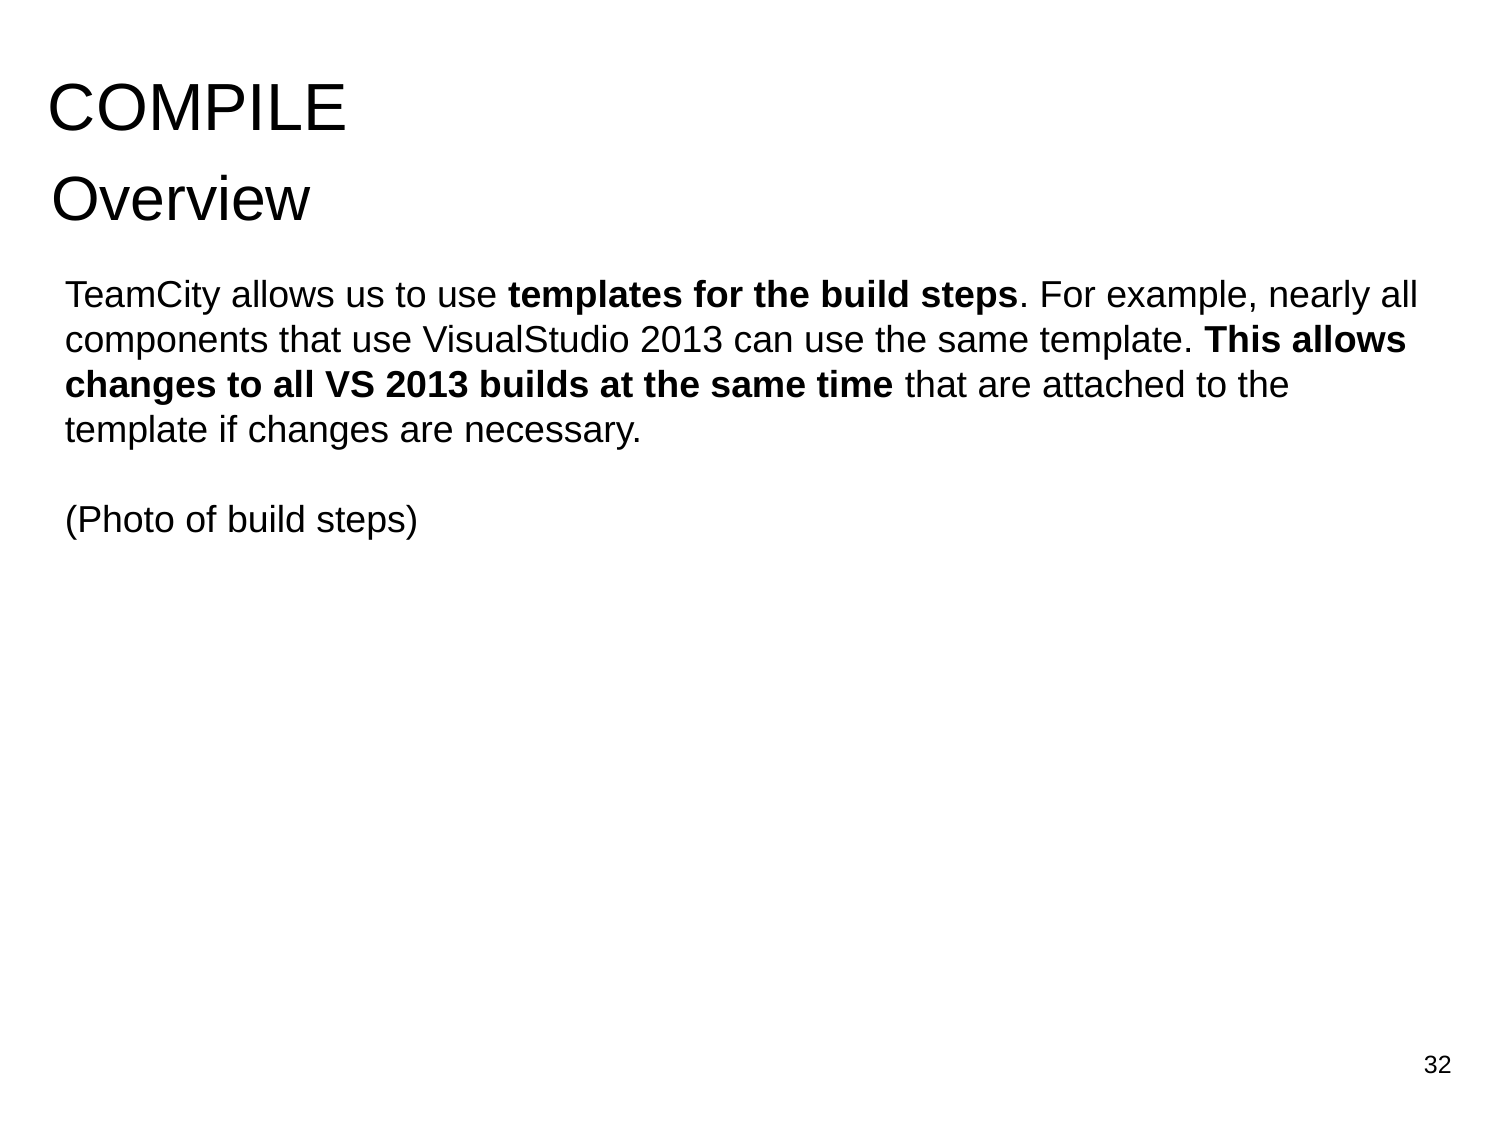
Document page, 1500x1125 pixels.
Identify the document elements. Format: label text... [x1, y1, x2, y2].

text_box TeamCity allows us to use templates for the build steps. For example, nearly all components that use VisualStudio 2013 can use the same template. This allows changes to all VS 2013 builds at the same time that are attached to the template if changes are necessary. (Photo of build steps) [50, 262, 1450, 548]
title Compile [48, 57, 1452, 150]
list Overview [48, 150, 1452, 241]
slide_number <number> [1325, 1047, 1452, 1080]
